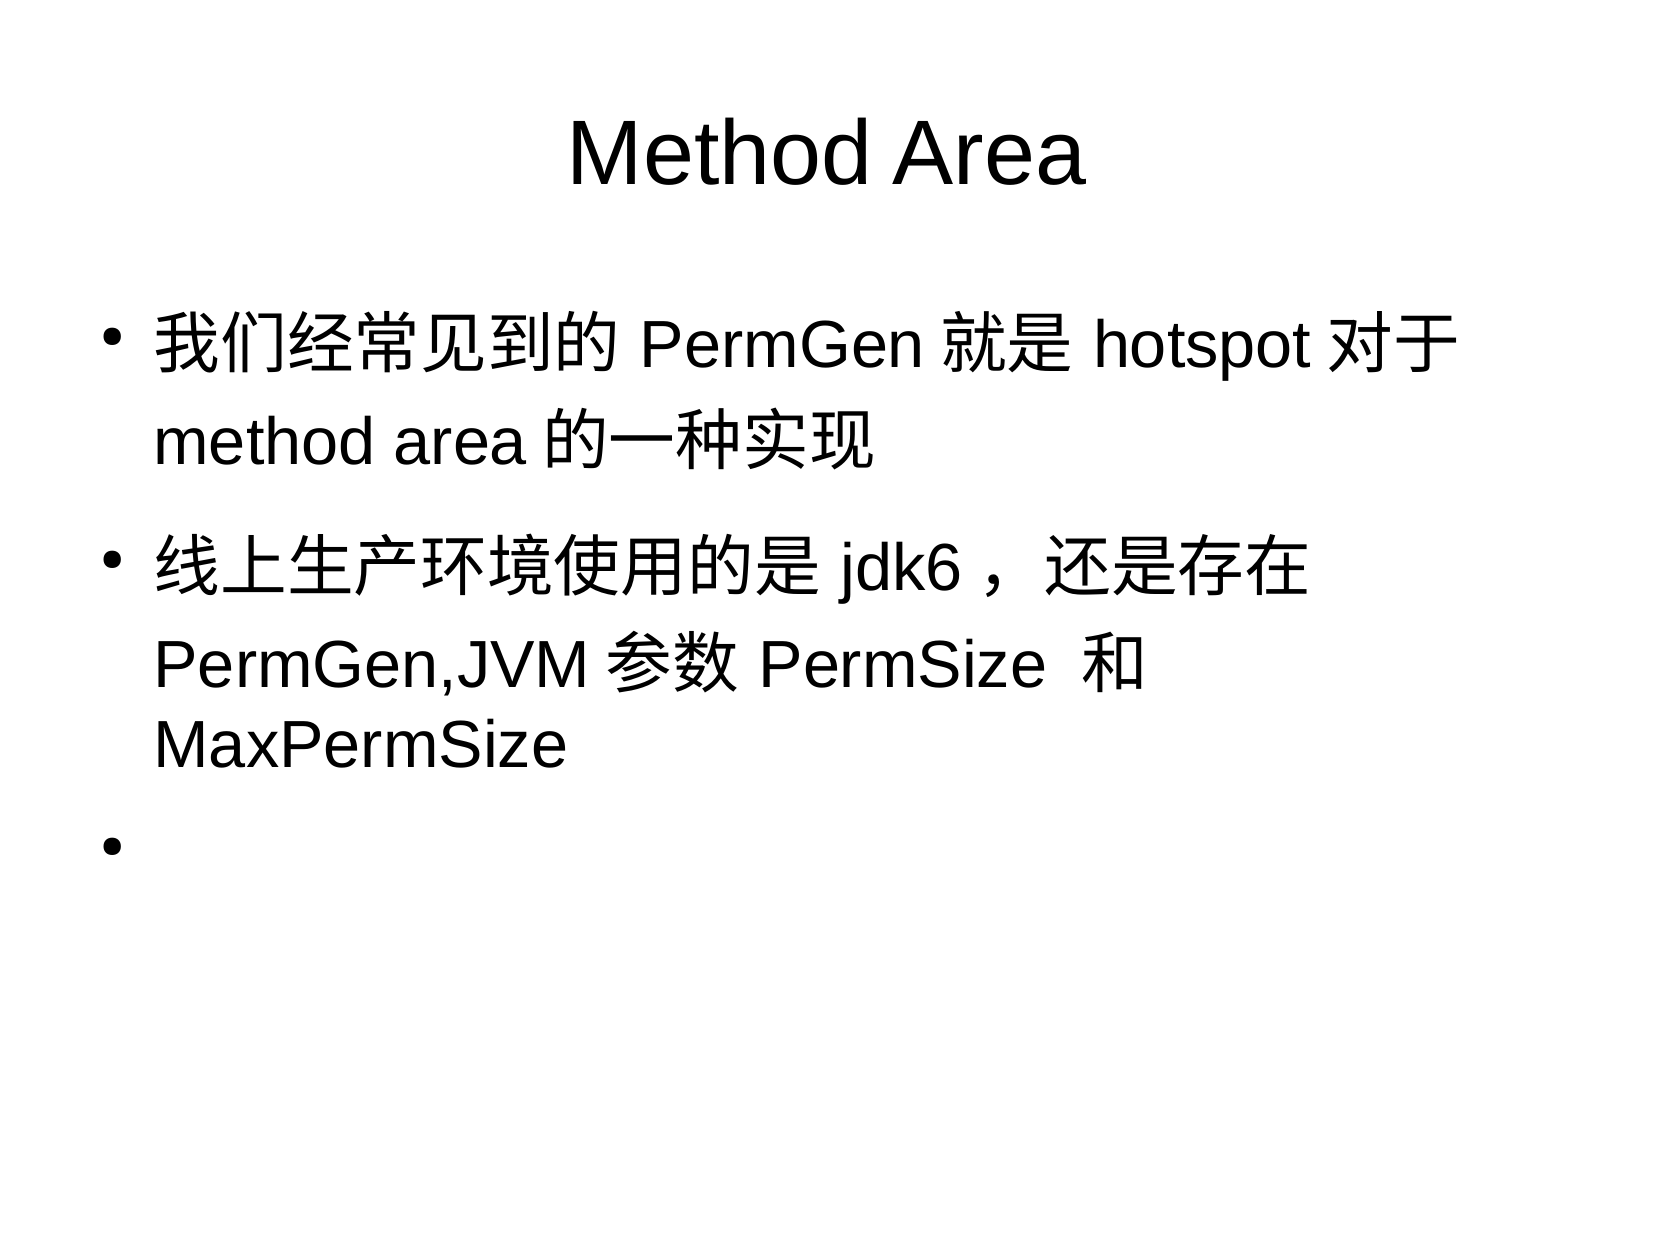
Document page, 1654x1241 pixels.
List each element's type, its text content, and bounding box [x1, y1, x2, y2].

list 我们经常见到的PermGen就是hotspot对于method area的一种实现 线上生产环境使用的是jdk6，还是存在PermGen,JVM参数PermSize 和 MaxPermSize [82, 290, 1571, 1010]
title Method Area [82, 49, 1571, 257]
